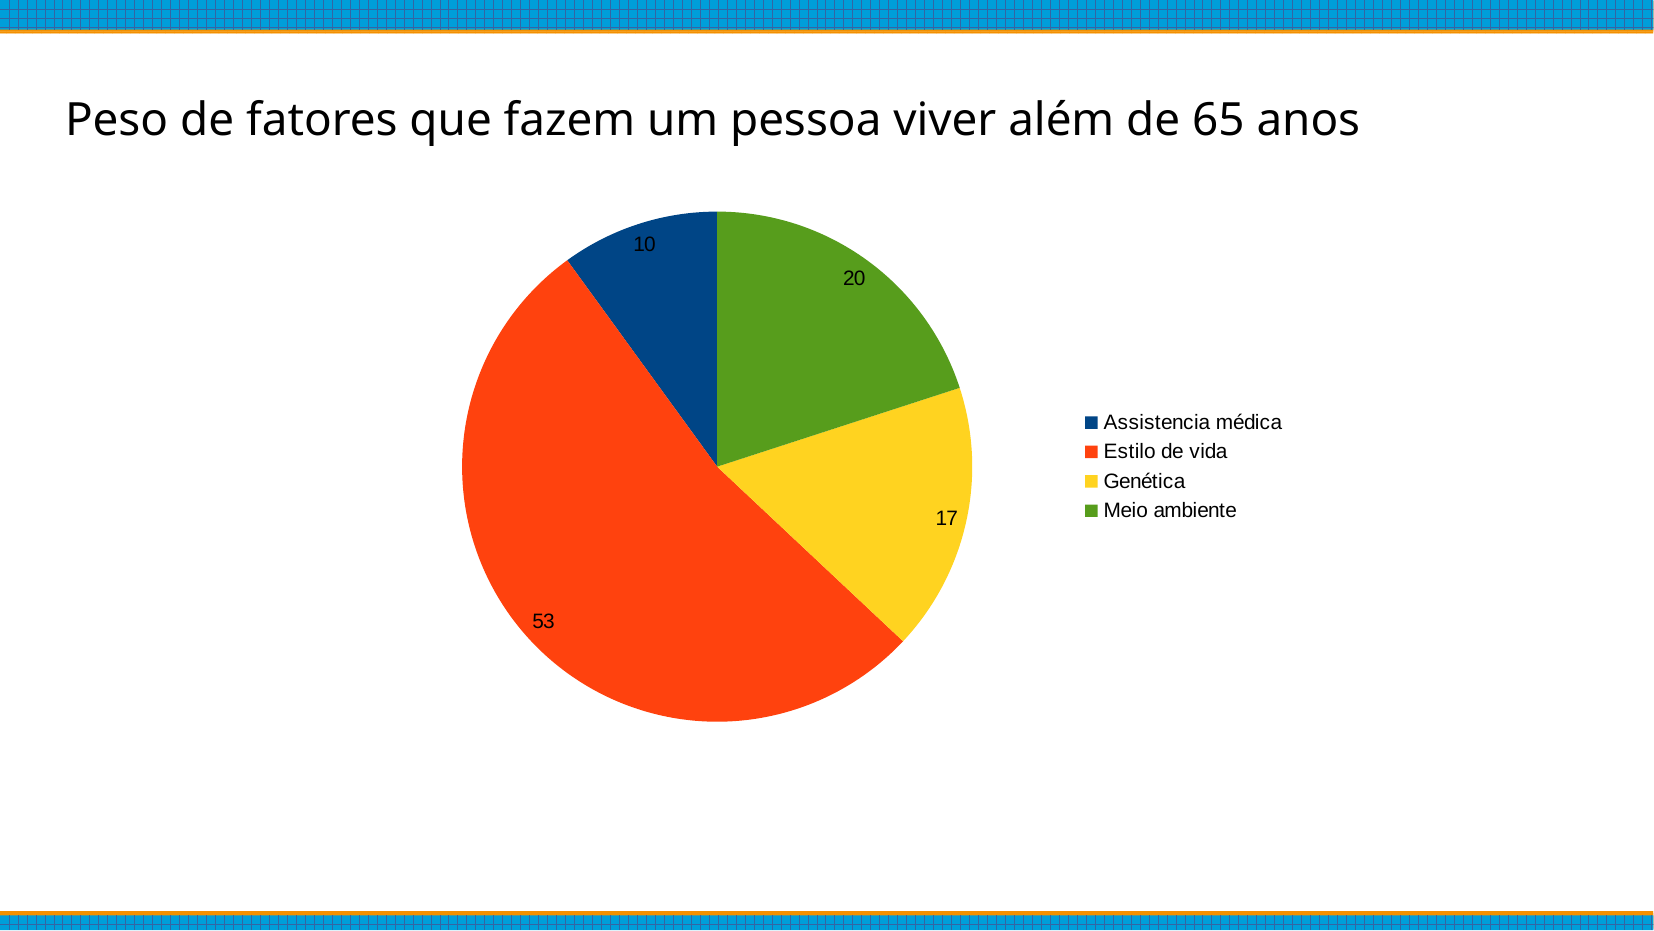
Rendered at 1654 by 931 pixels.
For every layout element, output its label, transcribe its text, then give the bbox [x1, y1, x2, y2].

subtitle [82, 151, 1571, 824]
text_box Peso de fatores que fazem um pessoa viver além de 65 anos [59, 85, 1571, 151]
chart [356, 200, 1301, 733]
